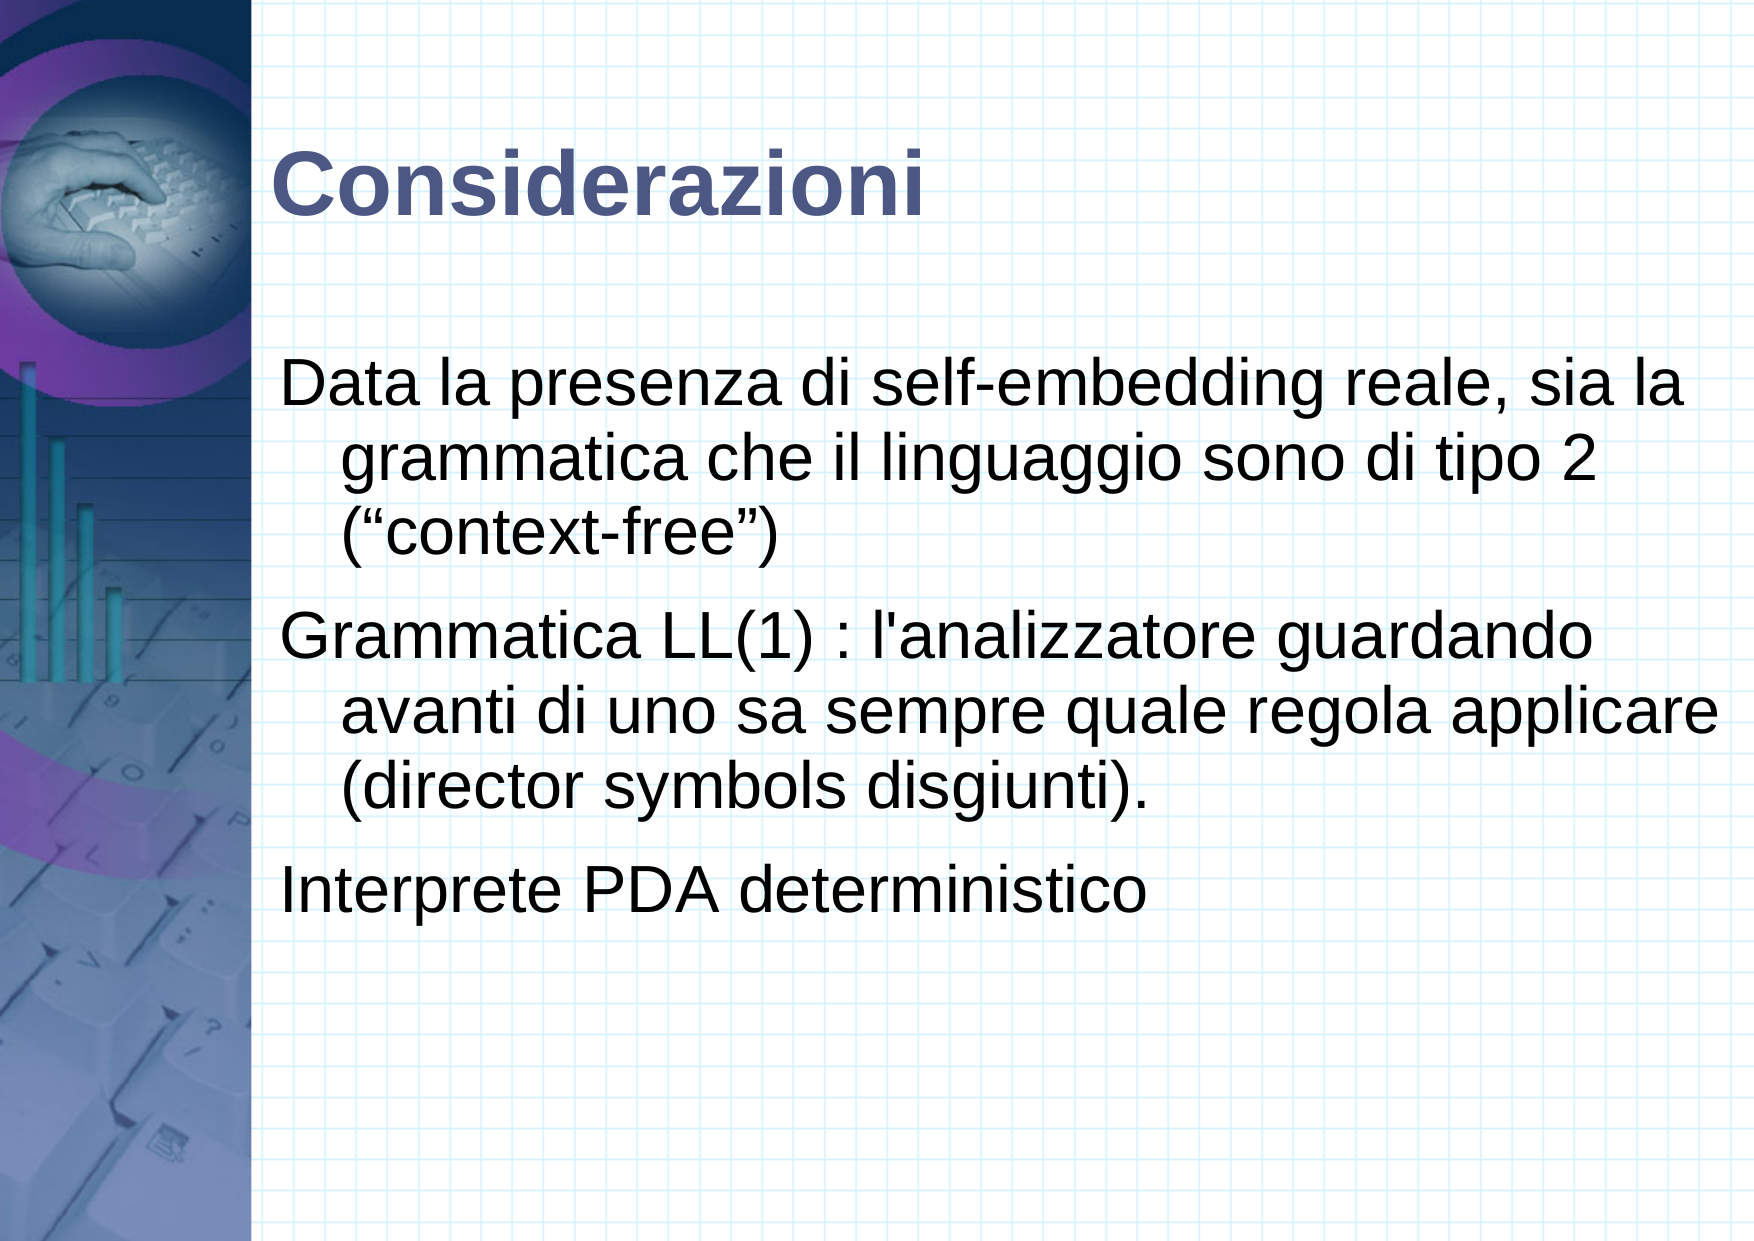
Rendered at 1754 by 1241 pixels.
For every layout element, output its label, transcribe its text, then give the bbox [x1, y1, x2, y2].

picture [0, 0, 1754, 1241]
title Considerazioni [270, 123, 1740, 244]
list Data la presenza di self-embedding reale, sia la grammatica che il linguaggio sono di tipo 2 (“context-free”) Grammatica LL(1) : l'analizzatore guardando avanti di uno sa sempre quale regola applicare (director symbols disgiunti). Interprete PDA deterministico [270, 344, 1740, 1127]
